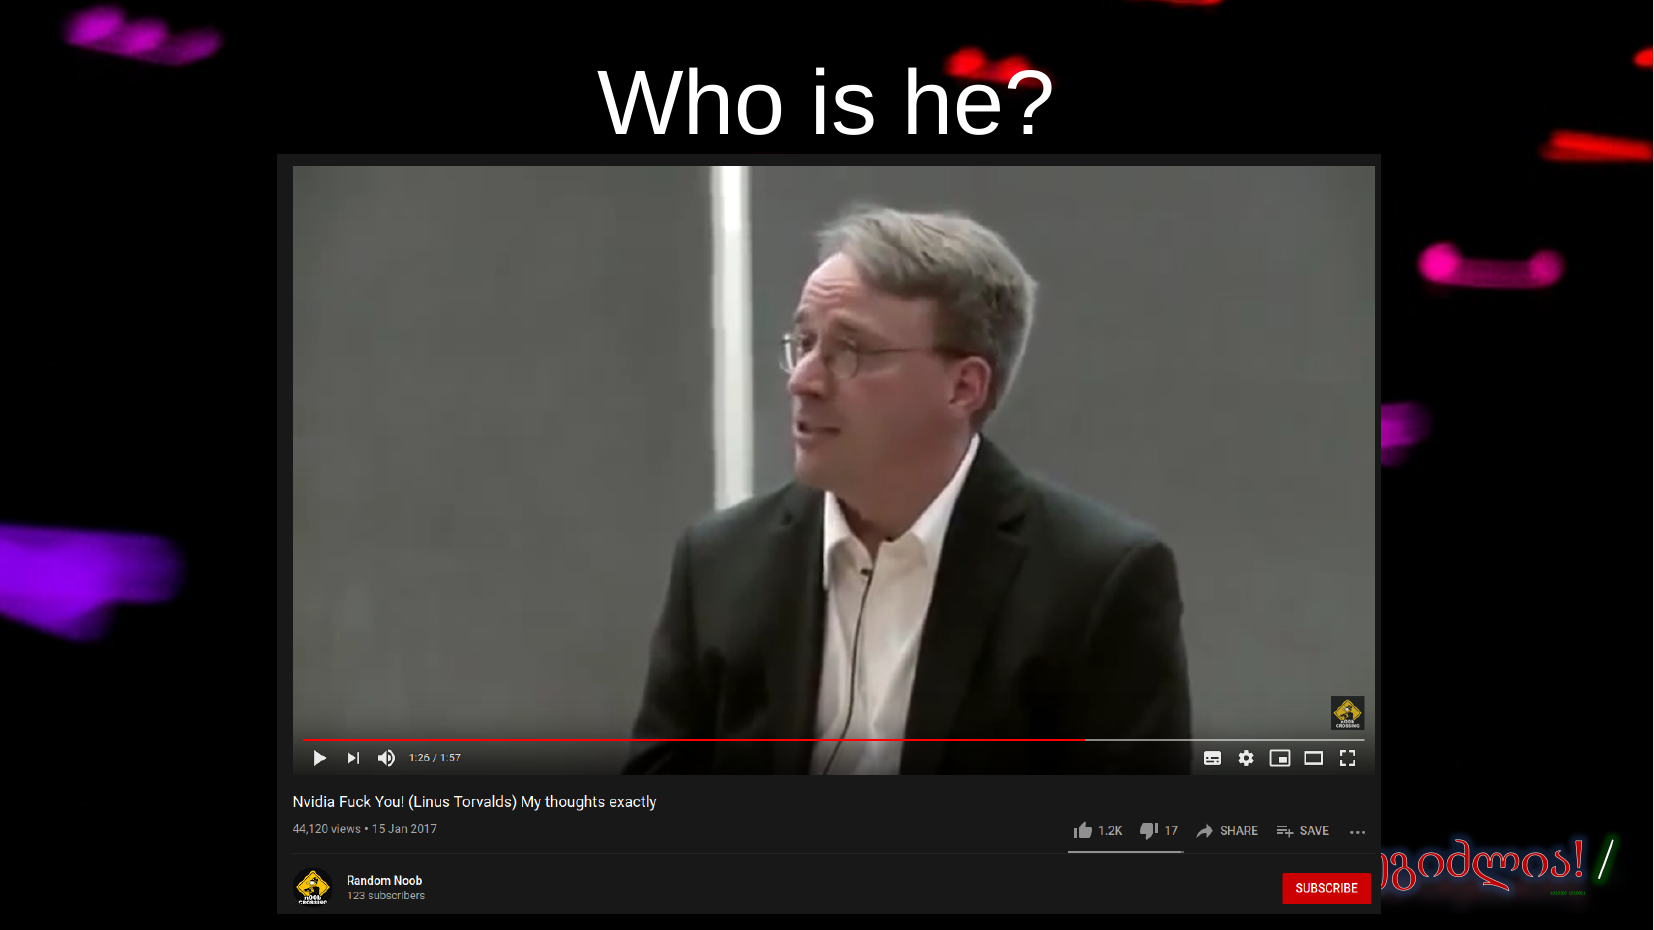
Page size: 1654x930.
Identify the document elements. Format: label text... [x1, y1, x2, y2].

title Who is he? [82, 24, 1571, 181]
picture [0, 0, 1654, 930]
